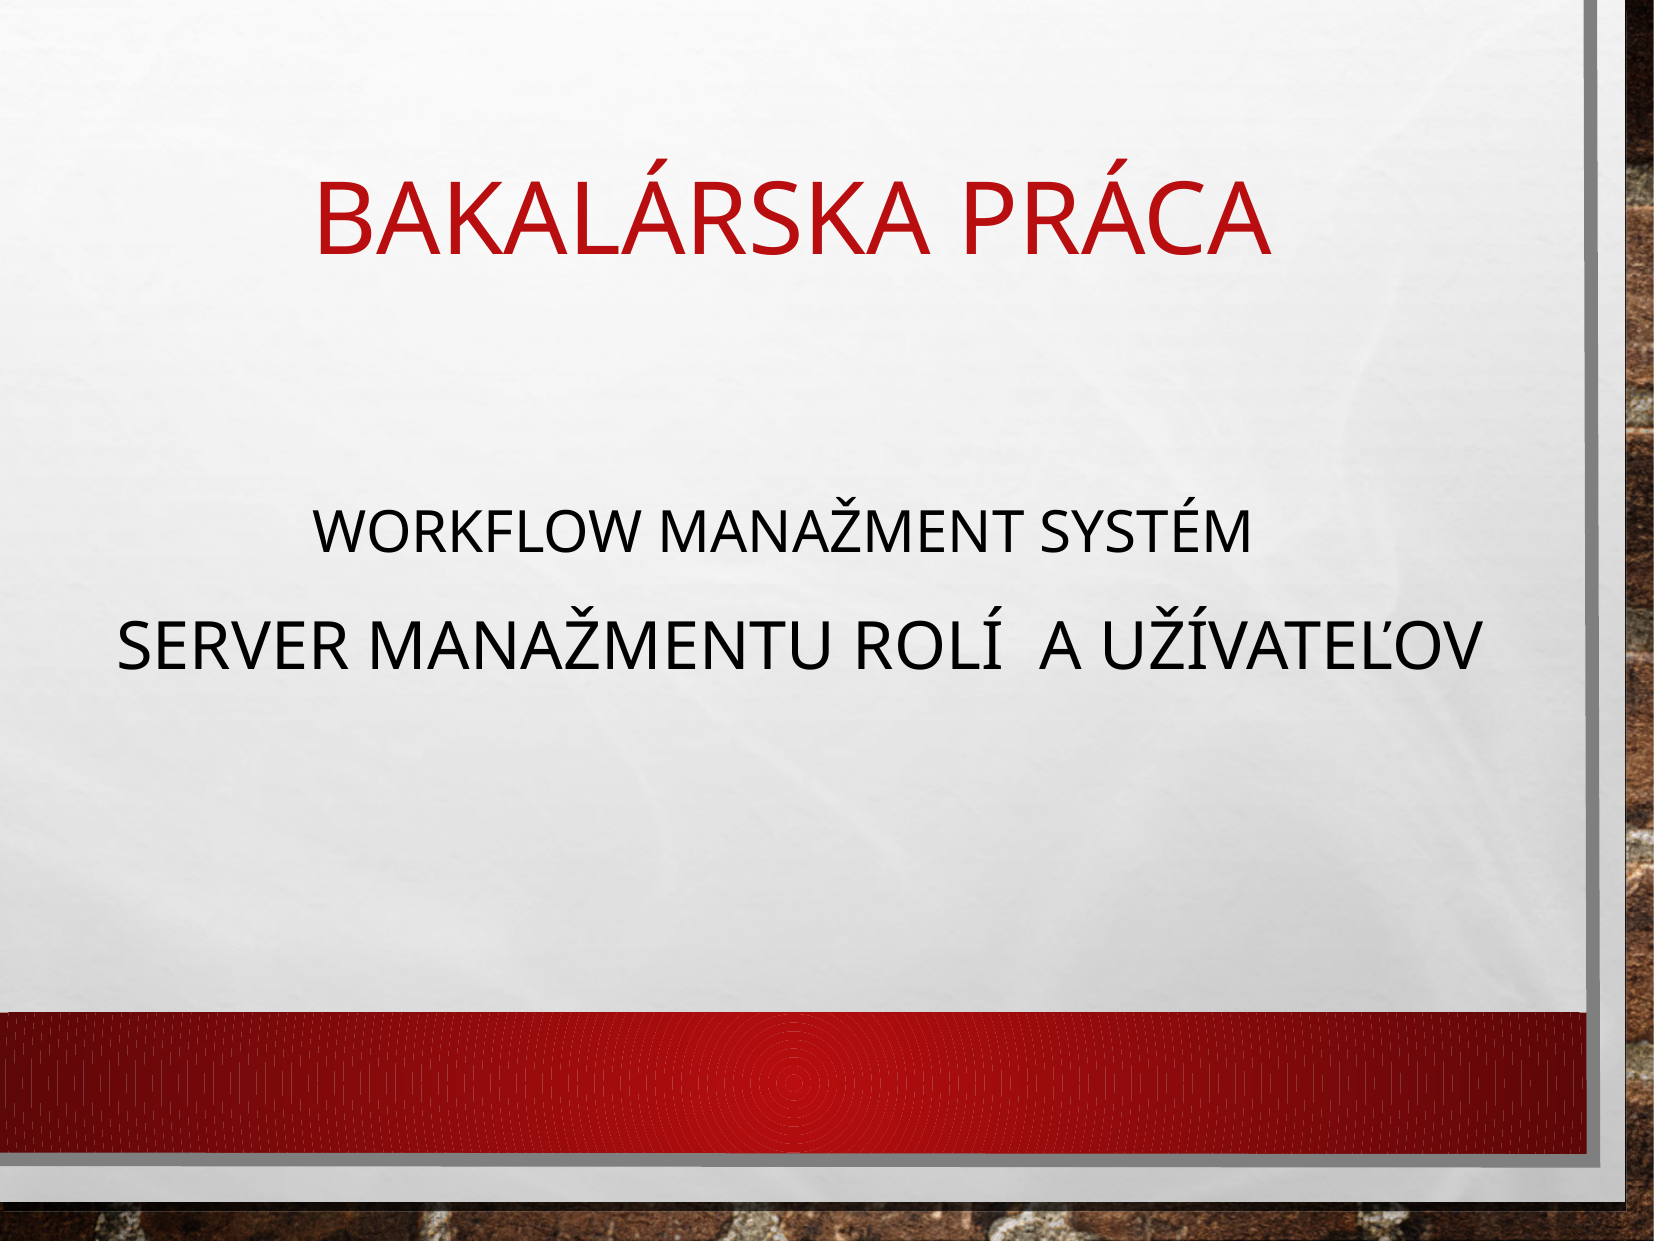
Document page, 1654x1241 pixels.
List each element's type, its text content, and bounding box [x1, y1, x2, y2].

subtitle Workflow manažment systém server manažmentu rolí a užívateľov [0, 221, 1583, 942]
title Bakalárska práca [0, 118, 1583, 221]
